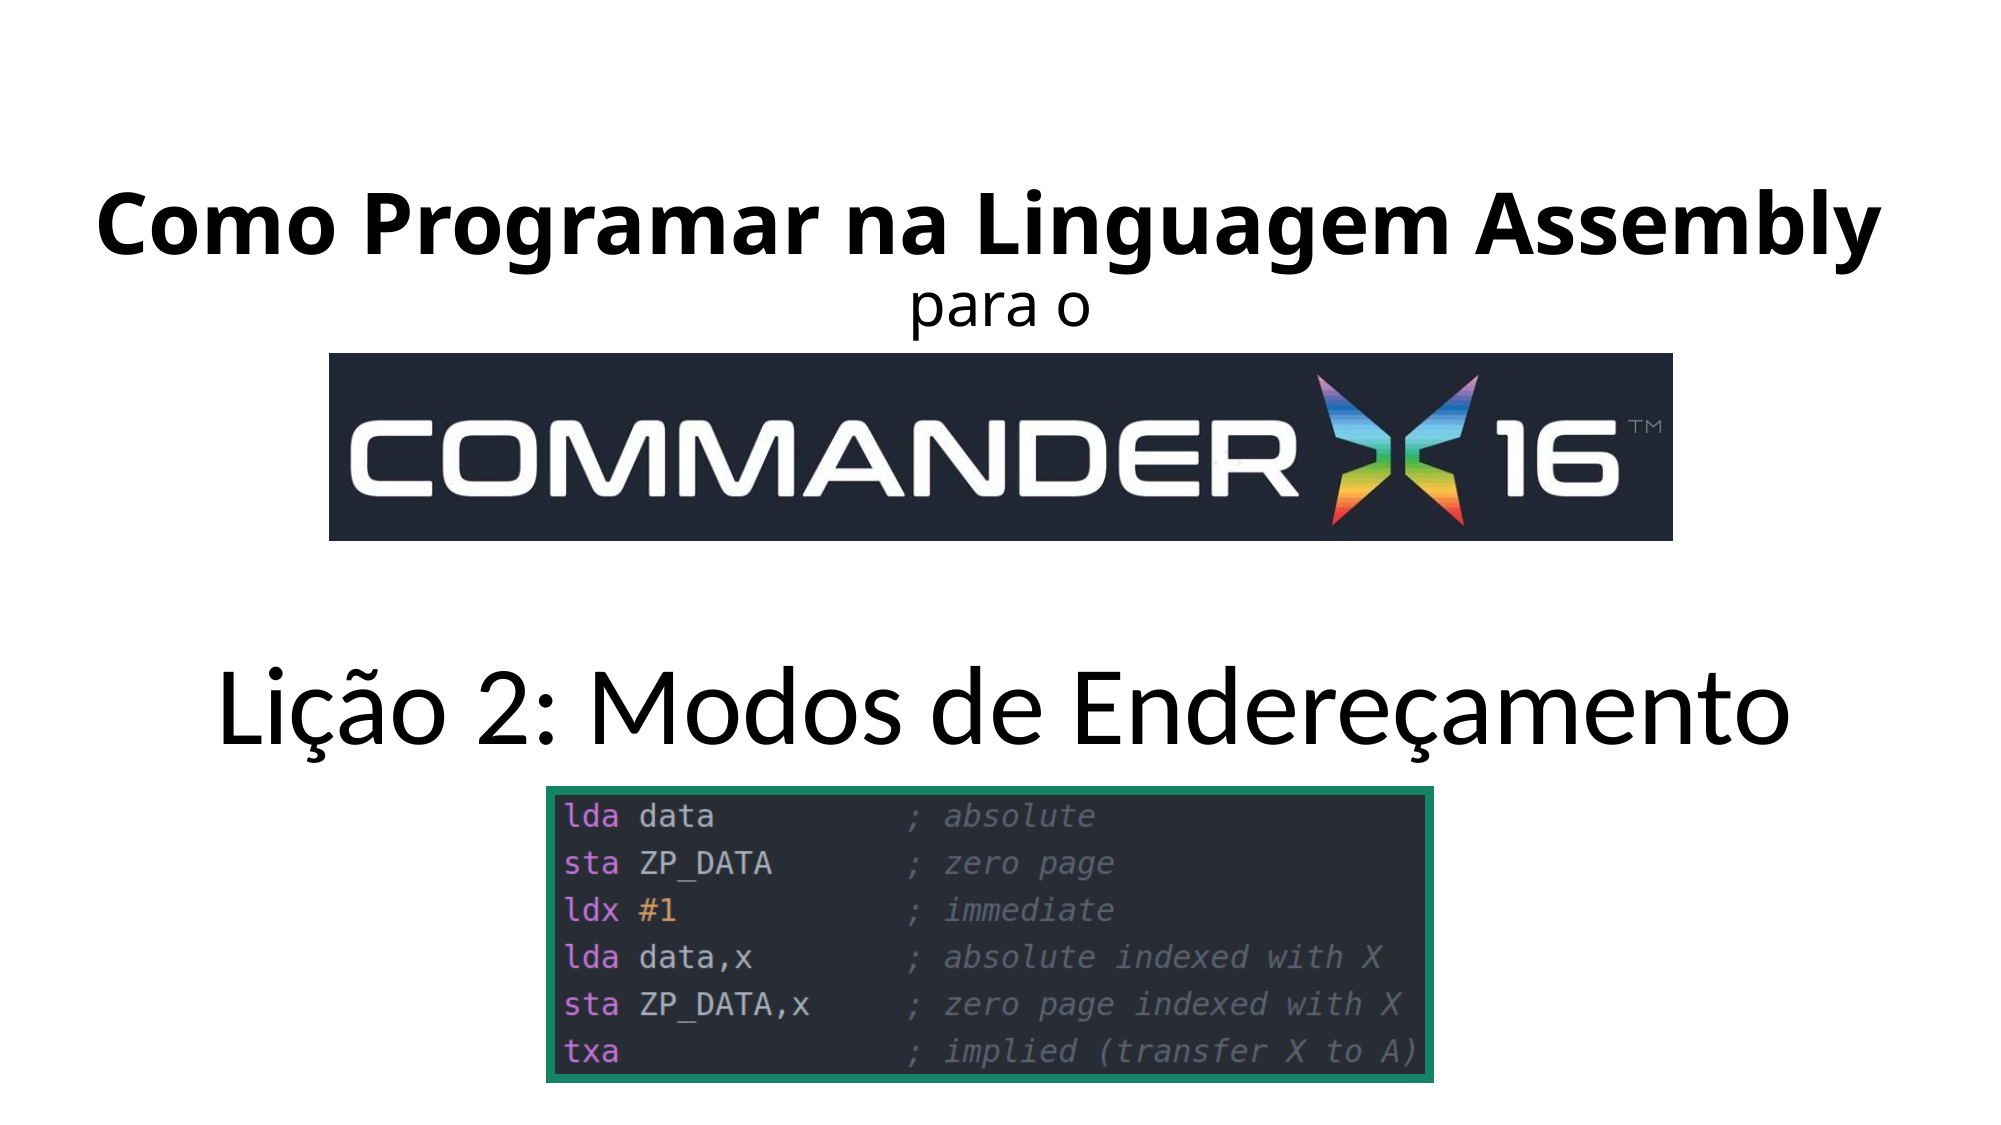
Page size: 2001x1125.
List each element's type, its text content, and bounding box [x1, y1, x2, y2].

title Como Programar na Linguagem Assembly para o [63, 115, 1939, 348]
picture [329, 353, 1673, 541]
picture [555, 795, 1426, 1075]
subtitle Lição 2: Modos de Endereçamento [75, 639, 1936, 766]
